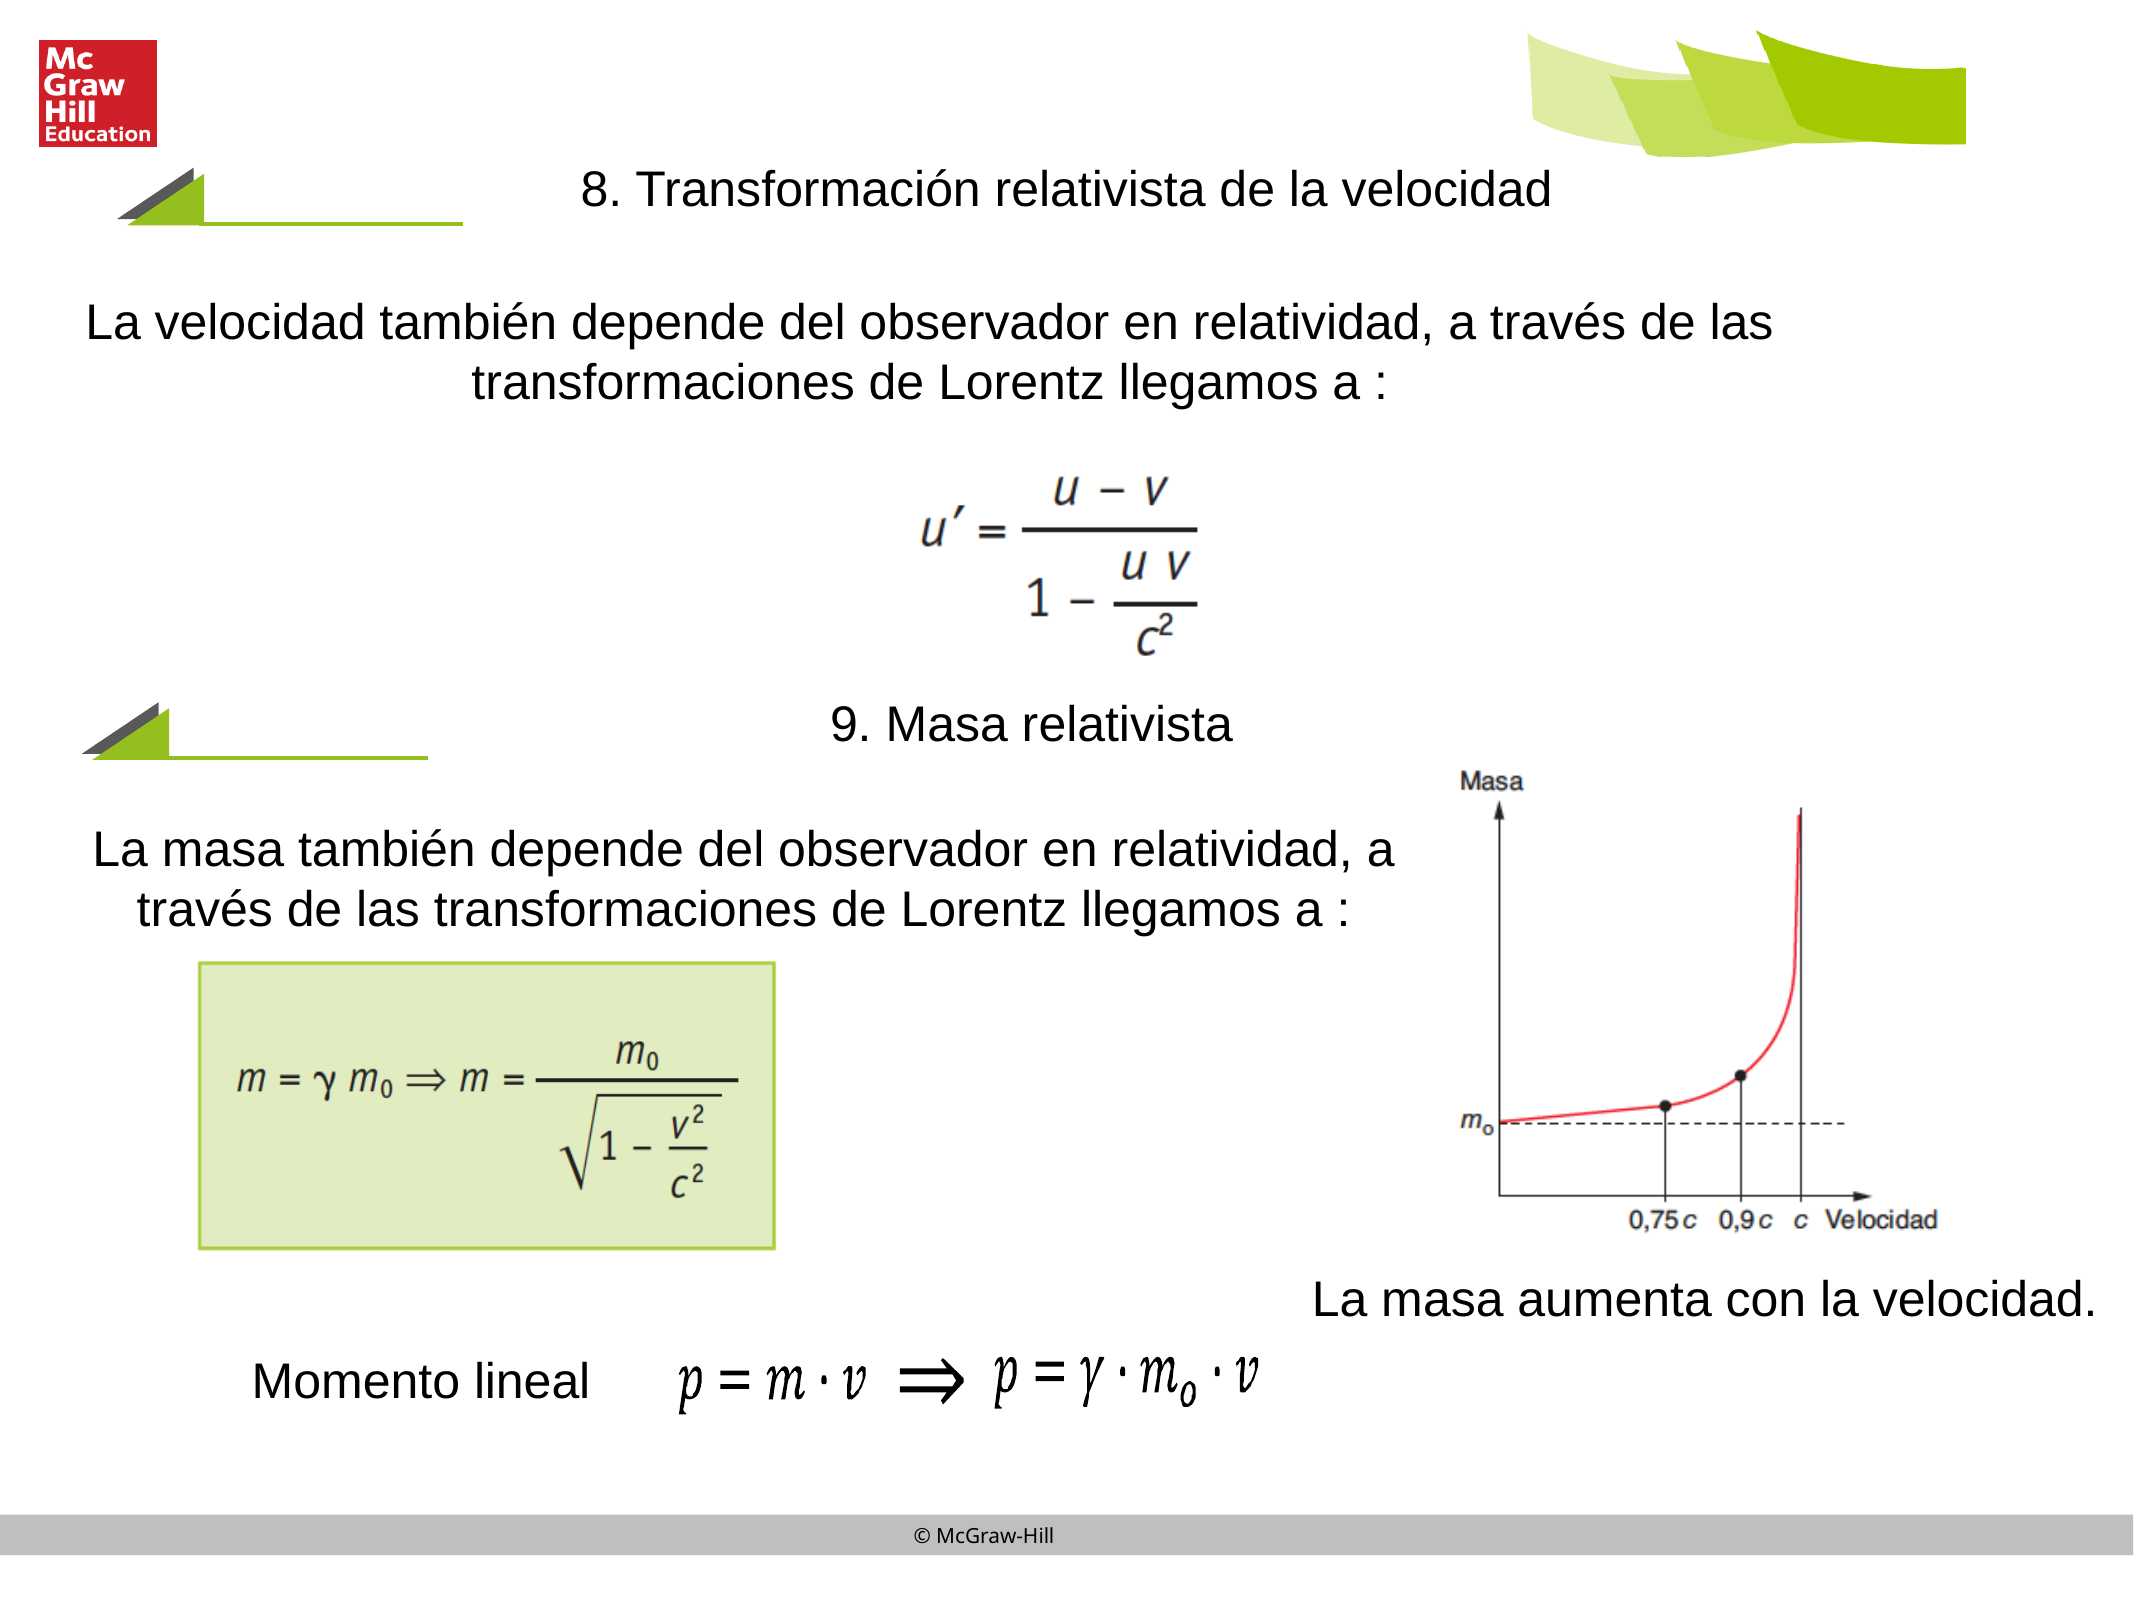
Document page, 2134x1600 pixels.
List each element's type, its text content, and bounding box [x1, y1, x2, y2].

text_box La masa aumenta con la velocidad. [850, 1257, 2134, 1322]
picture [1446, 755, 1961, 1257]
text_box 8. Transformación relativista de la velocidad [212, 148, 1922, 225]
text_box La velocidad también depende del observador en relatividad, a través de las transformaciones de Lorentz llegamos a : [75, 281, 1785, 419]
text_box La masa también depende del observador en relatividad, a través de las transformaciones de Lorentz llegamos a : [82, 808, 1406, 945]
picture [918, 458, 1215, 675]
text_box 9. Masa relativista [176, 682, 1887, 760]
text_box [81, 702, 170, 760]
picture [39, 40, 157, 147]
picture [1387, 30, 1966, 157]
picture [196, 956, 780, 1252]
text_box [116, 167, 205, 226]
picture [0, 1322, 2134, 1565]
